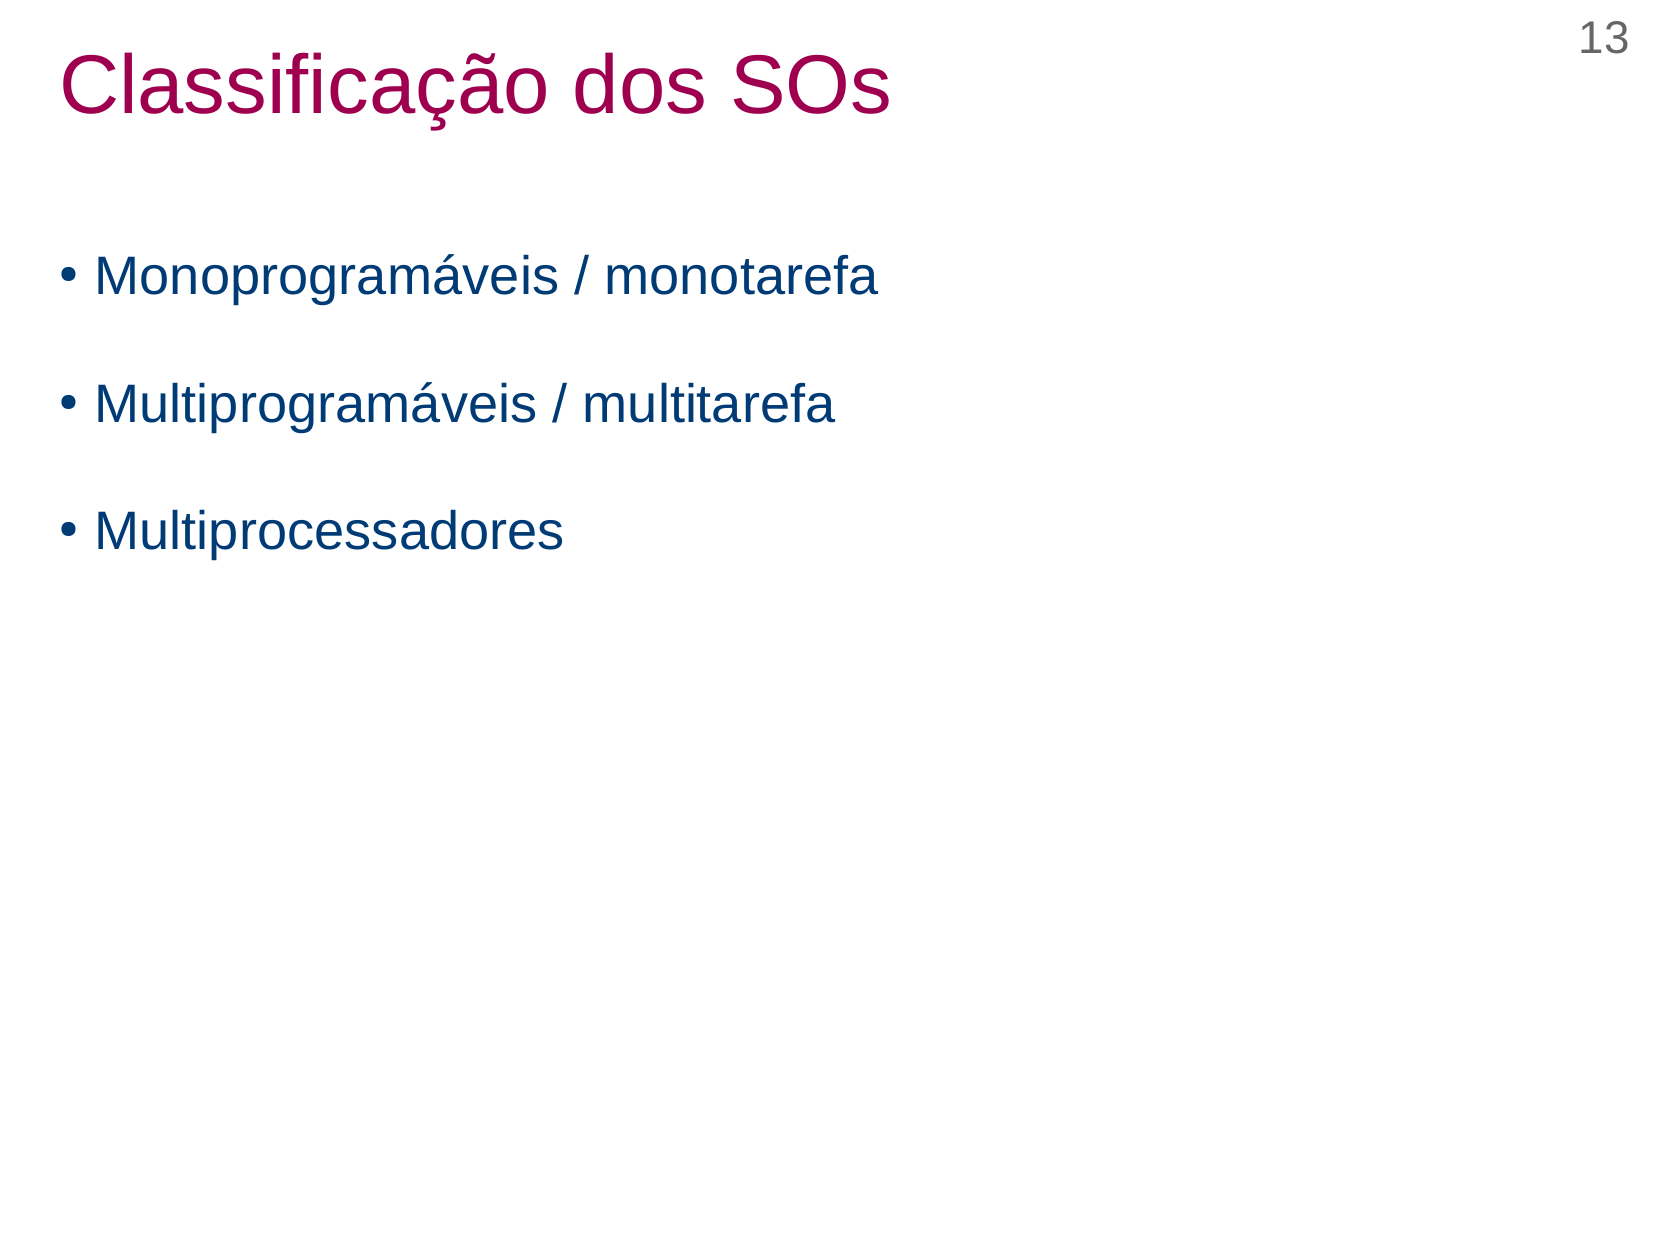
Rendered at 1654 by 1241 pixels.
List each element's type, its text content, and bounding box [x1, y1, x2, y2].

list Monoprogramáveis / monotarefa Multiprogramáveis / multitarefa Multiprocessadores [59, 236, 1595, 1211]
title Classificação dos SOs [59, 29, 1595, 148]
